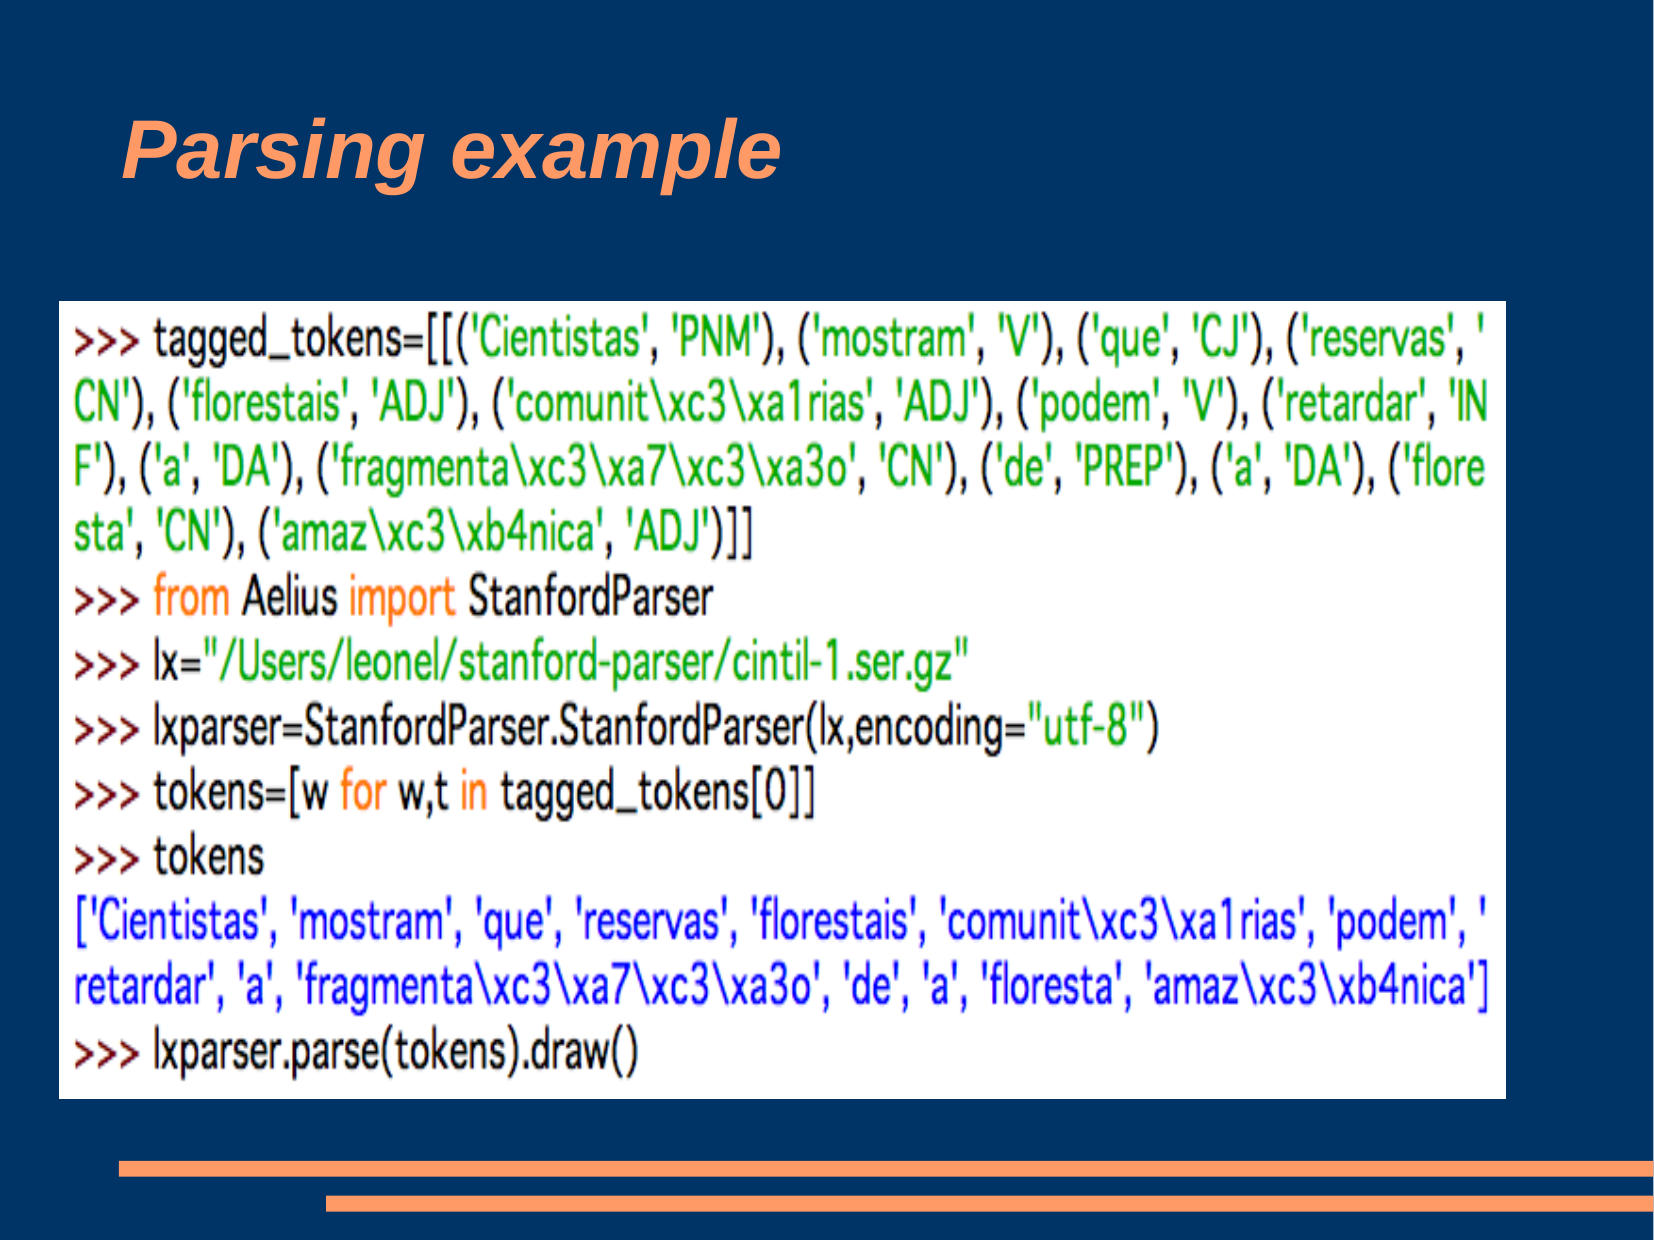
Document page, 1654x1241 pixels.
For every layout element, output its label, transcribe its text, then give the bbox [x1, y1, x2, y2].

picture [59, 301, 1506, 1099]
title Parsing example [121, 46, 1534, 254]
